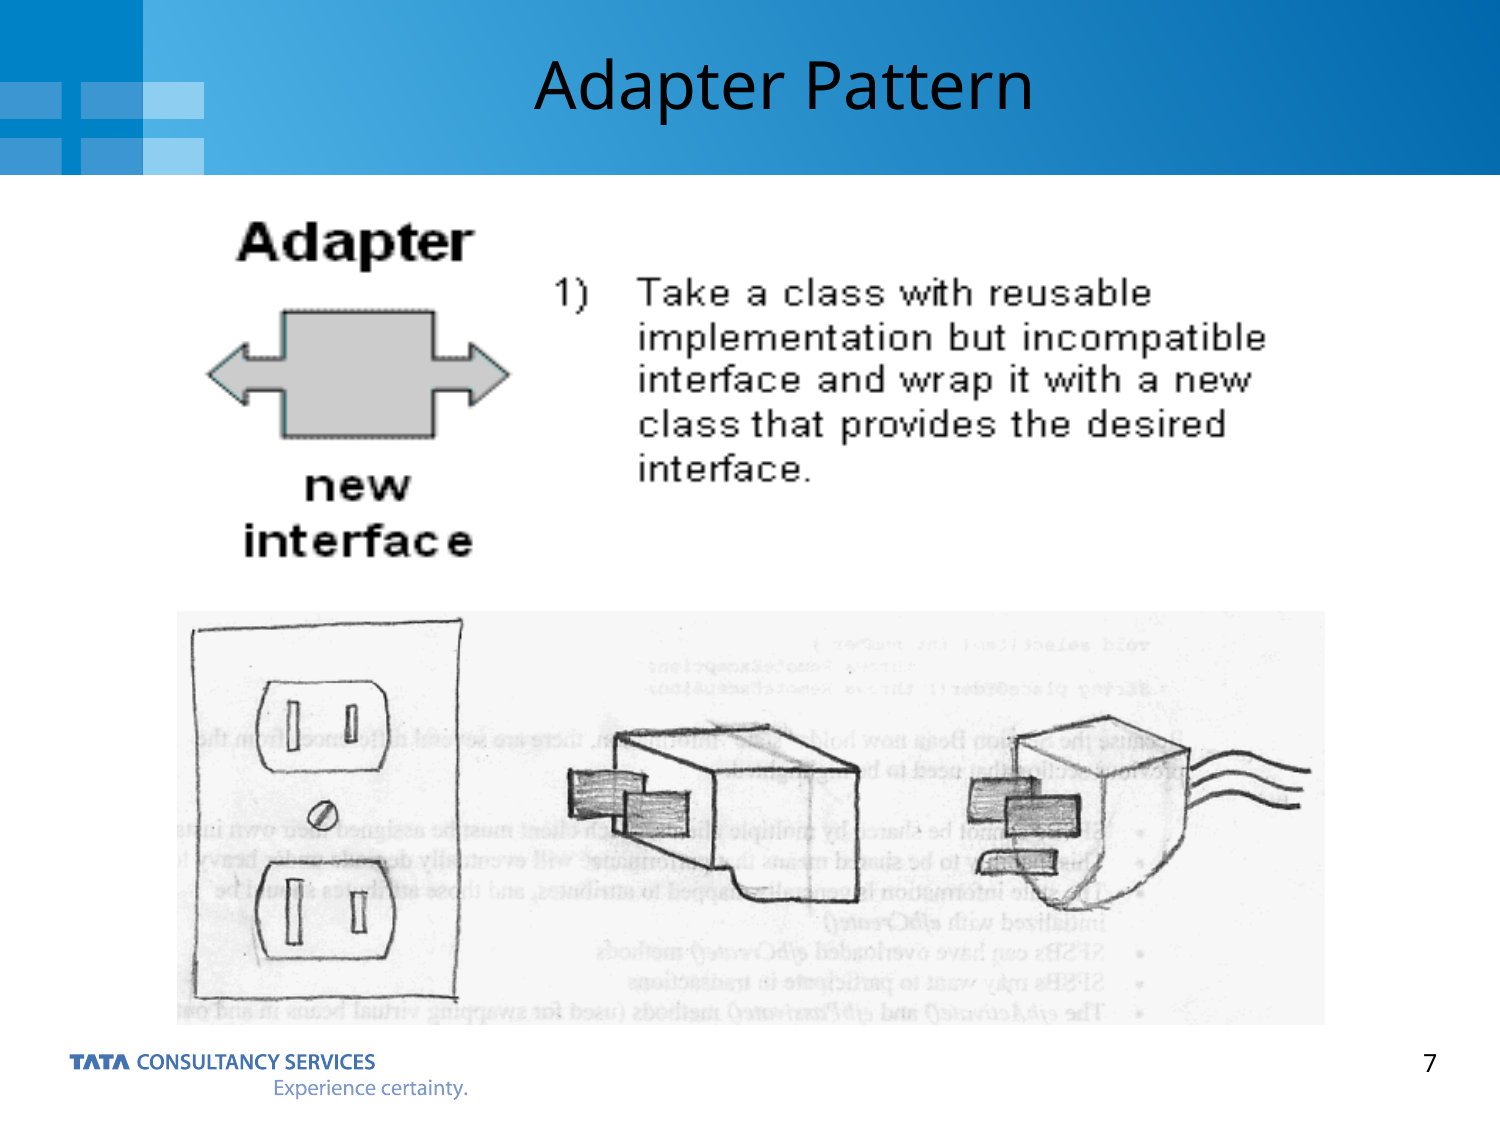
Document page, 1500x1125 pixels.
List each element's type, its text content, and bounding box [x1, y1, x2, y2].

picture [183, 206, 1306, 594]
picture [177, 611, 1325, 1025]
text_box Adapter Pattern [224, 11, 1347, 154]
